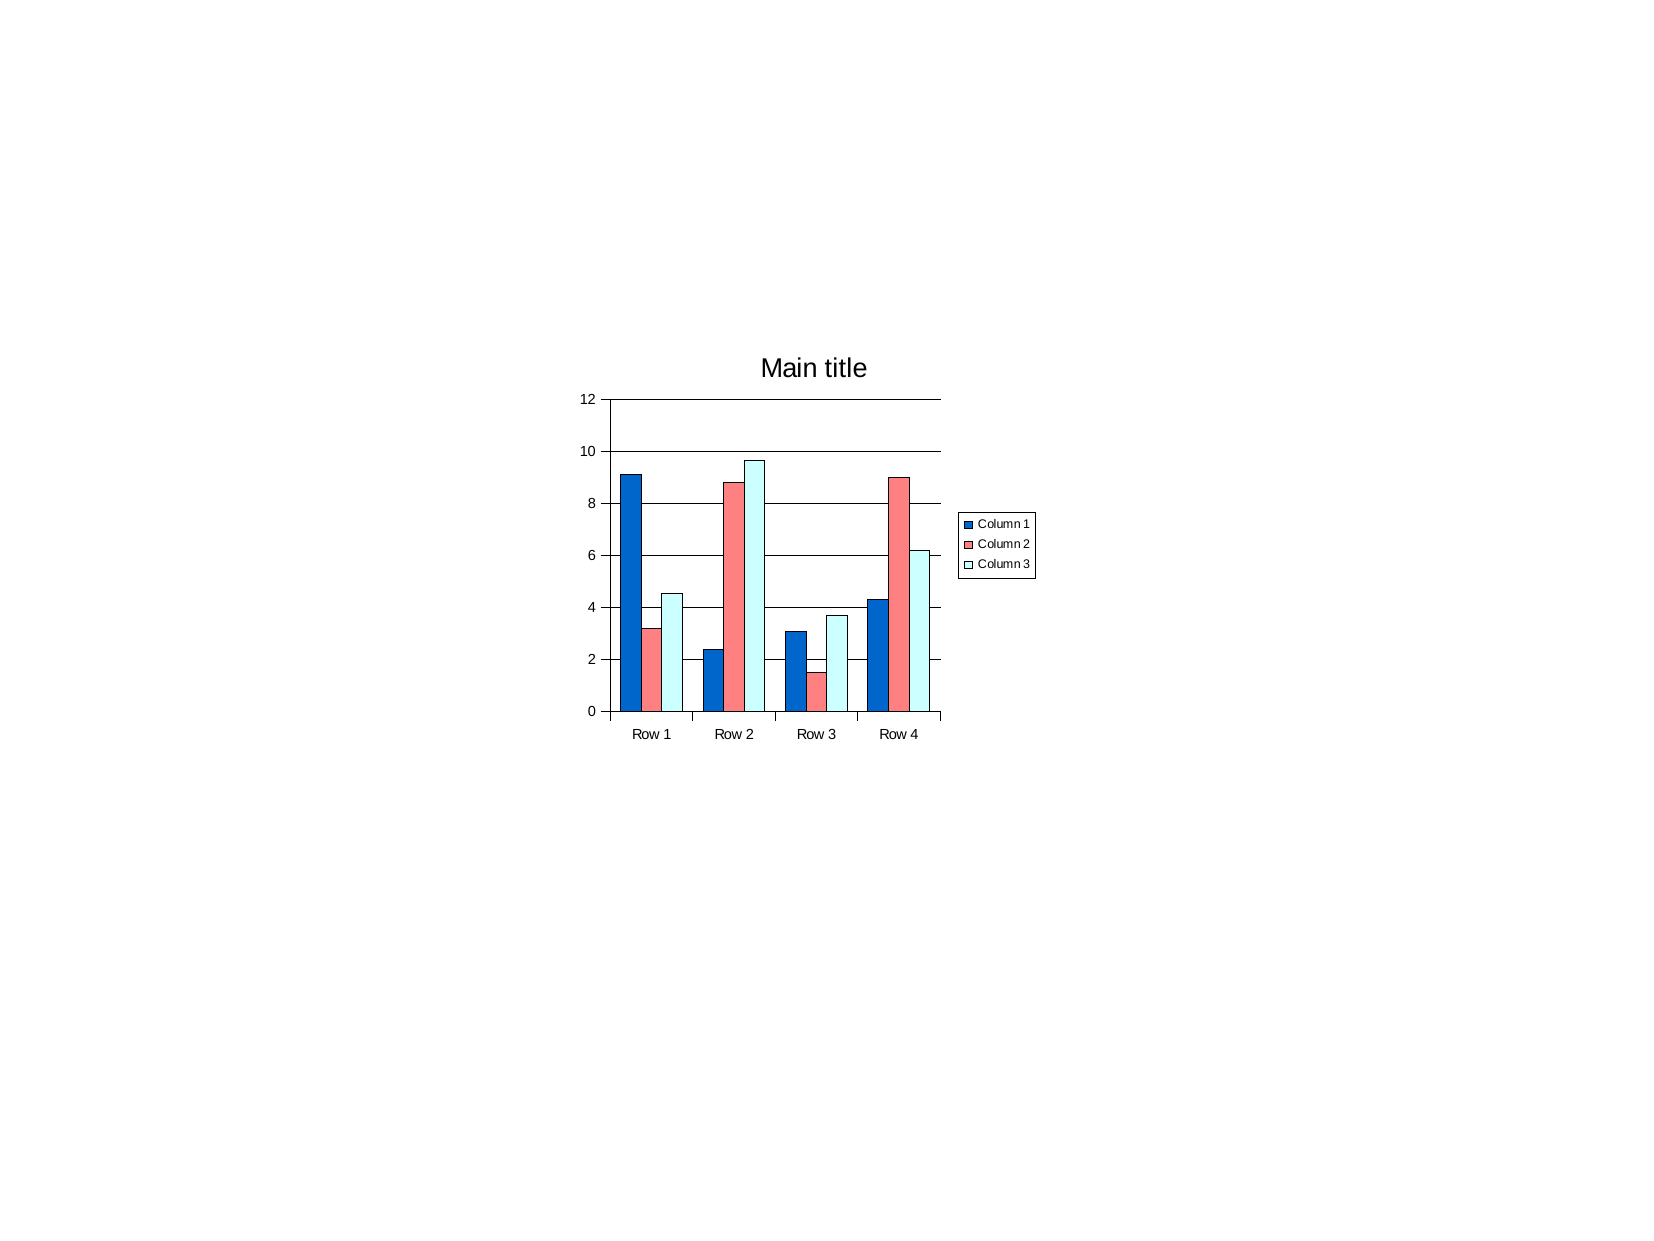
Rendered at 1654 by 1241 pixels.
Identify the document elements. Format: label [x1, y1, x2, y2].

chart [570, 337, 1044, 751]
